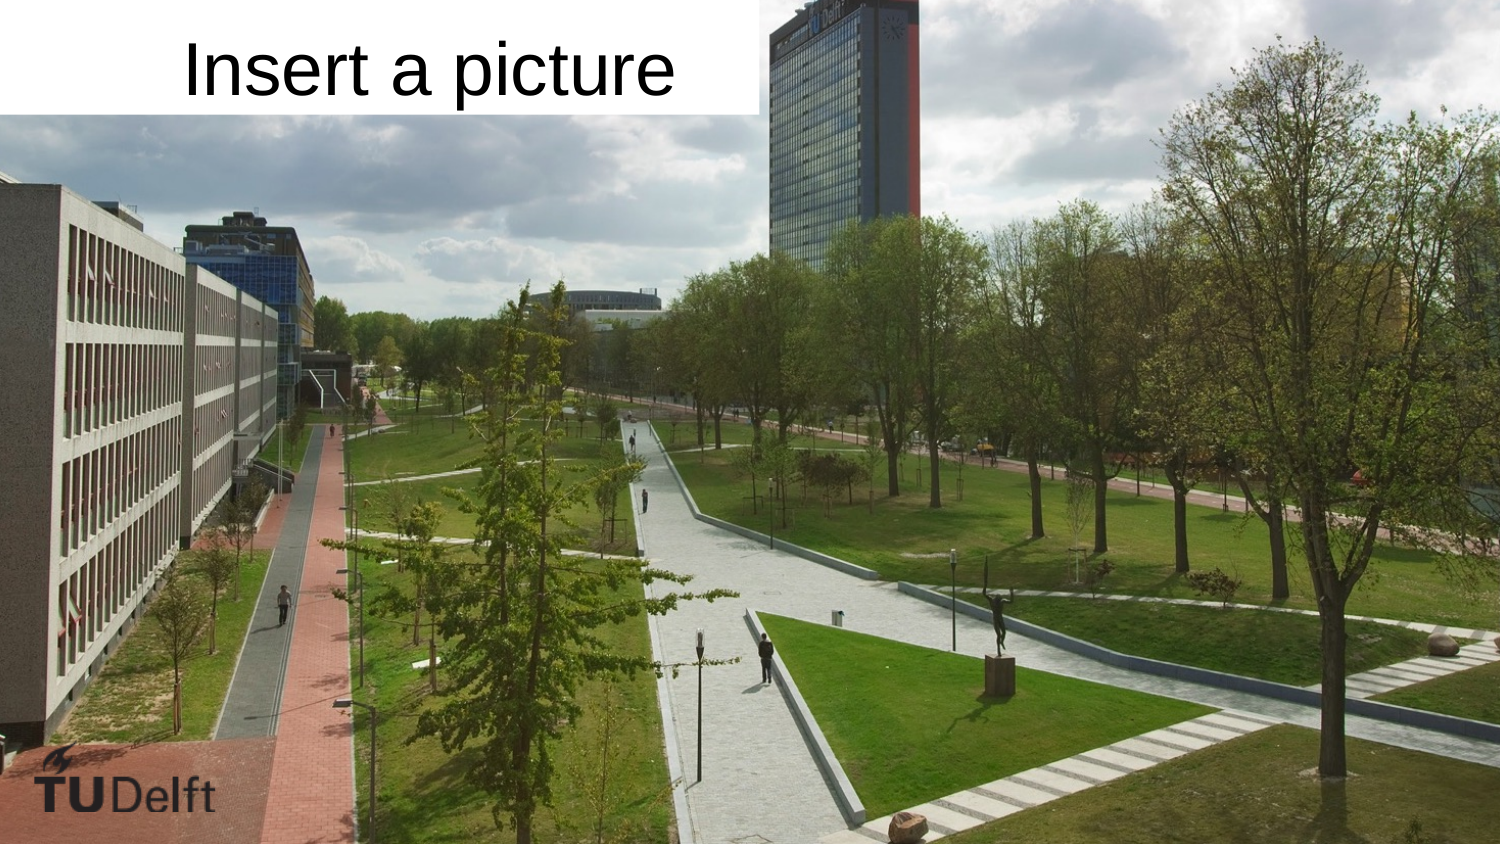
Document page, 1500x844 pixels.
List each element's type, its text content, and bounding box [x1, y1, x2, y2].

text_box [0, 0, 760, 115]
picture [0, 0, 1500, 844]
text_box Insert a picture [167, 13, 844, 118]
